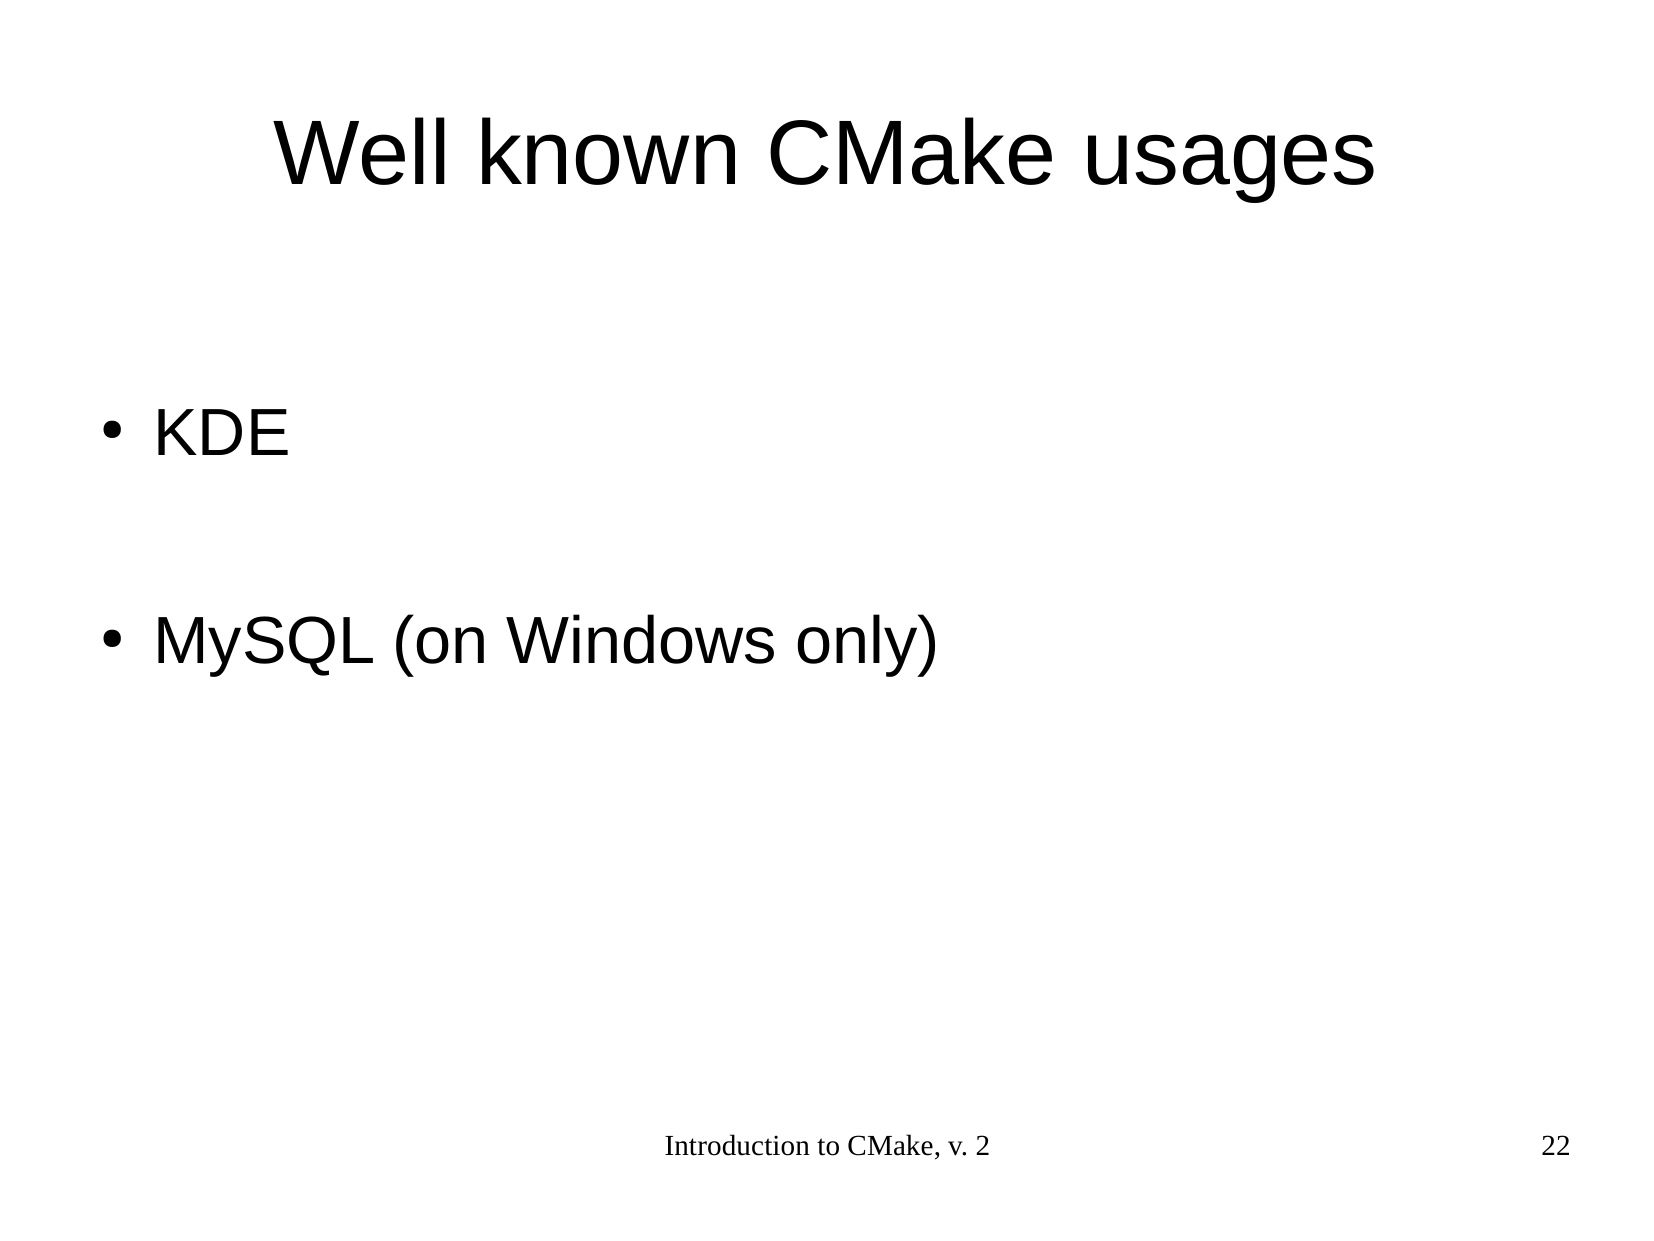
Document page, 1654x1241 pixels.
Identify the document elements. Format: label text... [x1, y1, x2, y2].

title Well known CMake usages [82, 49, 1571, 257]
list KDE MySQL (on Windows only) [82, 290, 1571, 1109]
